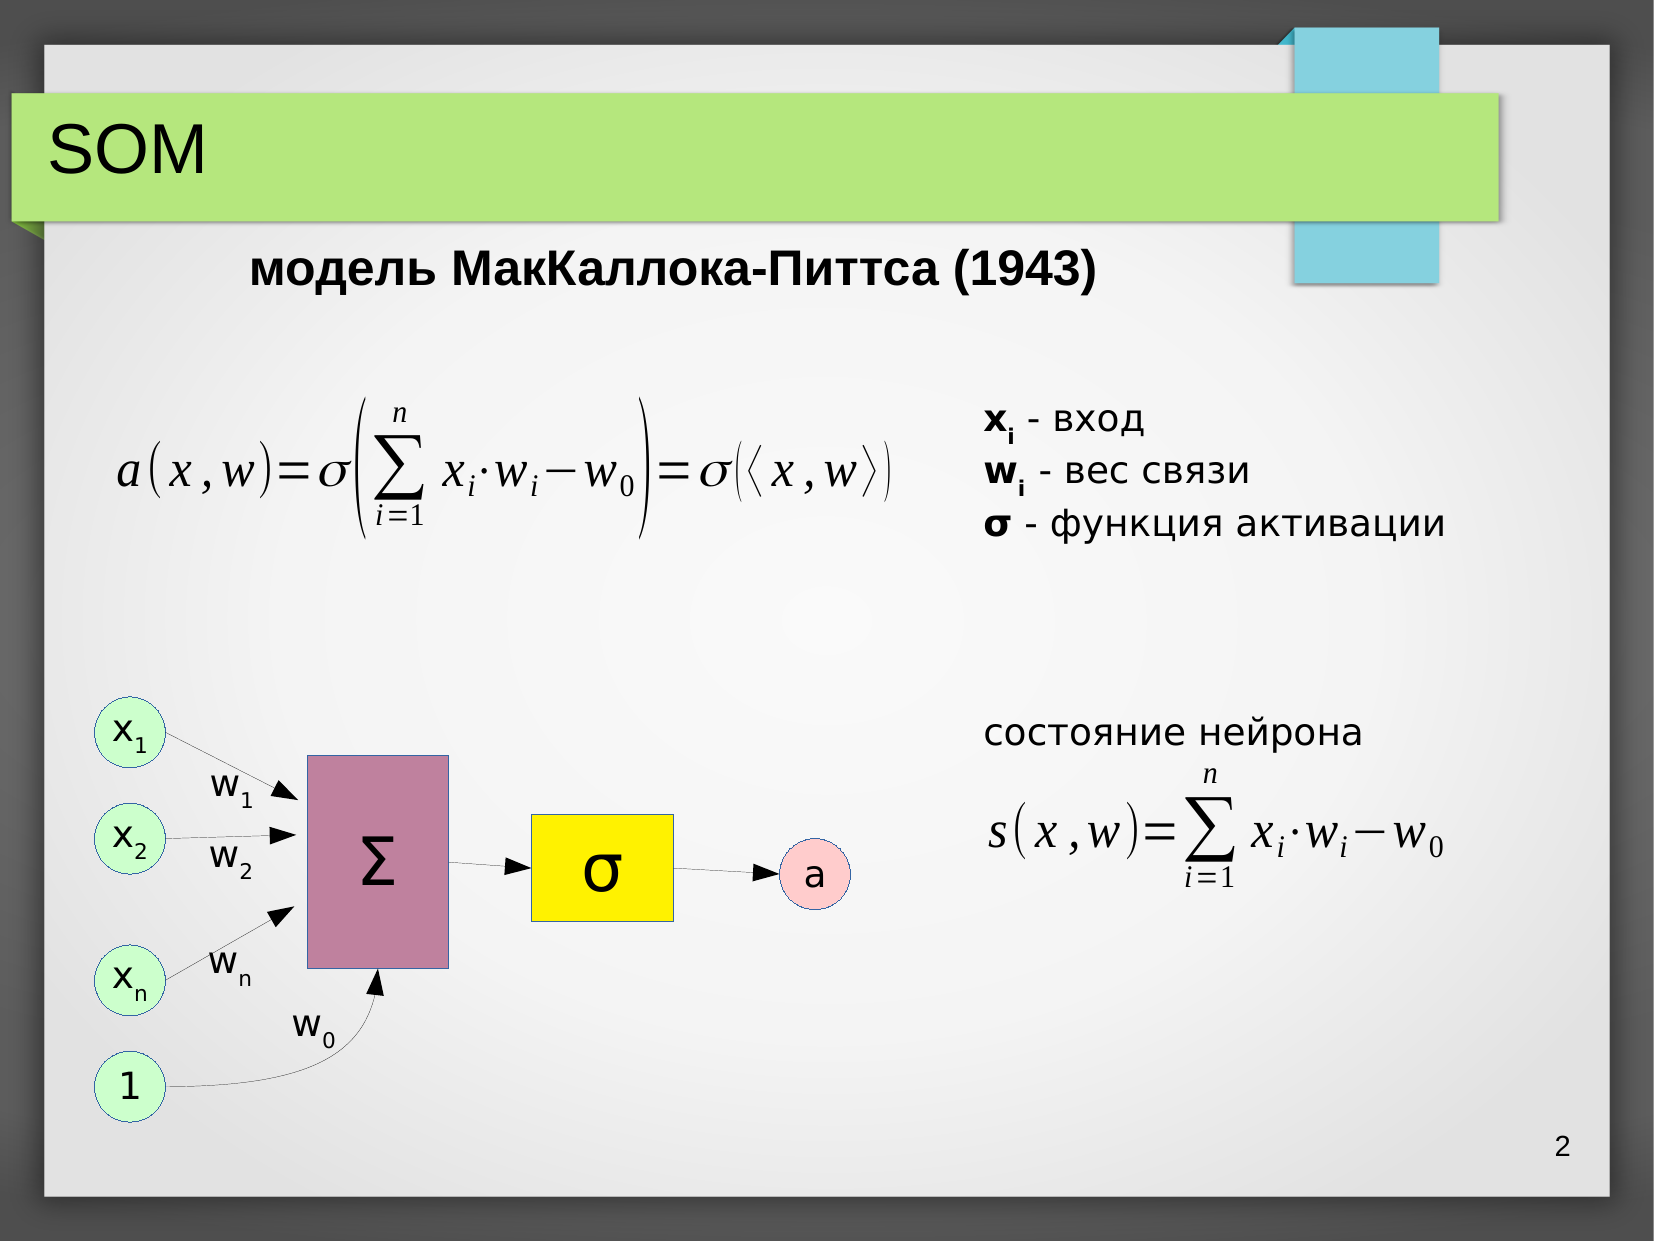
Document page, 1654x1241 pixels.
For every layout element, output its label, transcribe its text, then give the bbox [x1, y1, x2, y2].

text_box σ [531, 814, 674, 922]
text_box a [779, 838, 851, 910]
text_box Σ [307, 755, 449, 969]
text_box x1 [94, 696, 166, 768]
chart [108, 394, 898, 544]
text_box x2 [94, 803, 166, 875]
text_box состояние нейрона [968, 703, 1394, 762]
picture [0, 0, 1654, 1241]
title SOM [47, 109, 1501, 189]
text_box xi - вход wi - вес связи σ - функция активации [968, 389, 1465, 553]
chart [980, 762, 1451, 898]
text_box 1 [94, 1051, 166, 1123]
subtitle модель МакКаллока-Питтса (1943) [200, 236, 1146, 301]
text_box xn [94, 944, 166, 1016]
